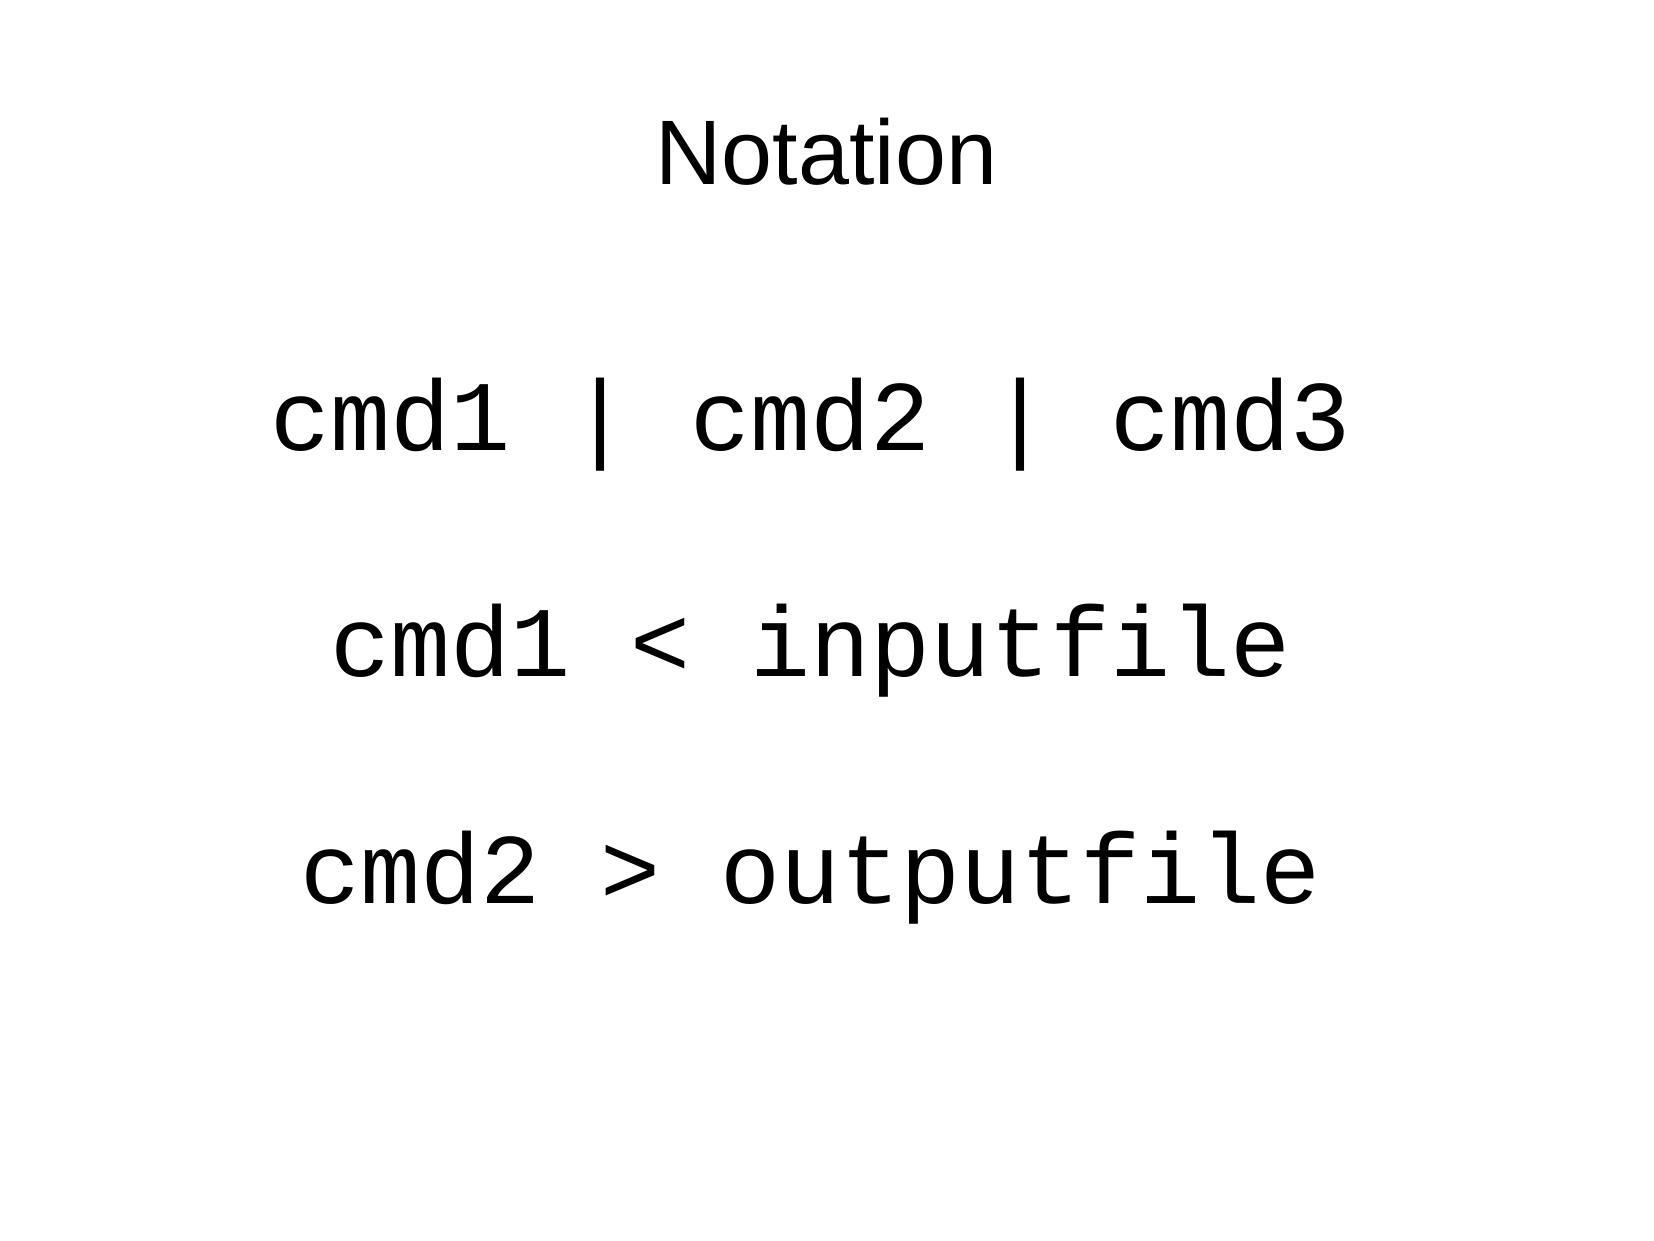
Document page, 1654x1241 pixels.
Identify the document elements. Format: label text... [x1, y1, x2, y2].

title Notation [82, 49, 1571, 257]
text_box cmd1 | cmd2 | cmd3 cmd1 < inputfile cmd2 > outputfile [82, 290, 1538, 1010]
